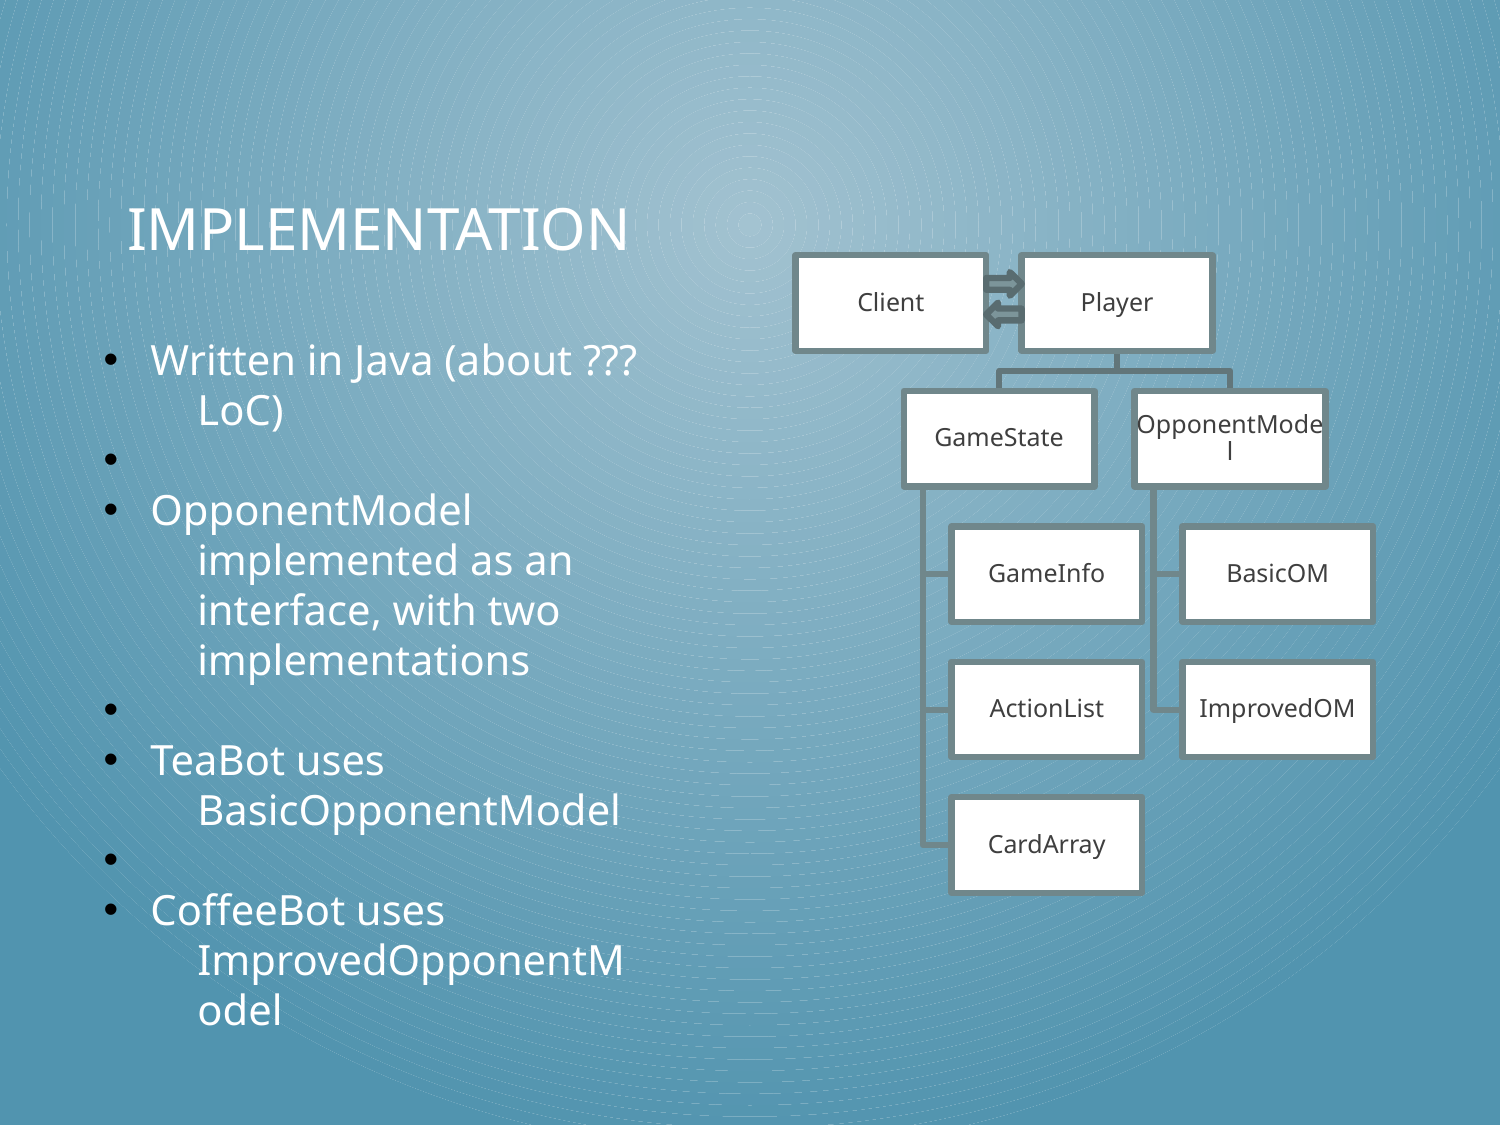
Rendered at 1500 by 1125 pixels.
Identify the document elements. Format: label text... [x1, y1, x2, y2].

text_box ActionList [951, 661, 1143, 758]
text_box GameInfo [951, 526, 1143, 622]
text_box Written in Java (about ??? LoC) OpponentModel implemented as an interface, with two implementations TeaBot uses BasicOpponentModel CoffeeBot uses ImprovedOpponentModel [88, 326, 656, 998]
text_box GameState [903, 390, 1095, 487]
text_box ImprovedOM [1182, 661, 1374, 758]
title implementation [112, 184, 774, 510]
text_box OpponentModel [1134, 390, 1326, 487]
text_box CardArray [951, 797, 1143, 893]
text_box Player [1021, 255, 1213, 351]
text_box [986, 272, 1022, 296]
text_box BasicOM [1182, 526, 1374, 622]
text_box [986, 302, 1022, 327]
text_box Client [795, 255, 987, 351]
